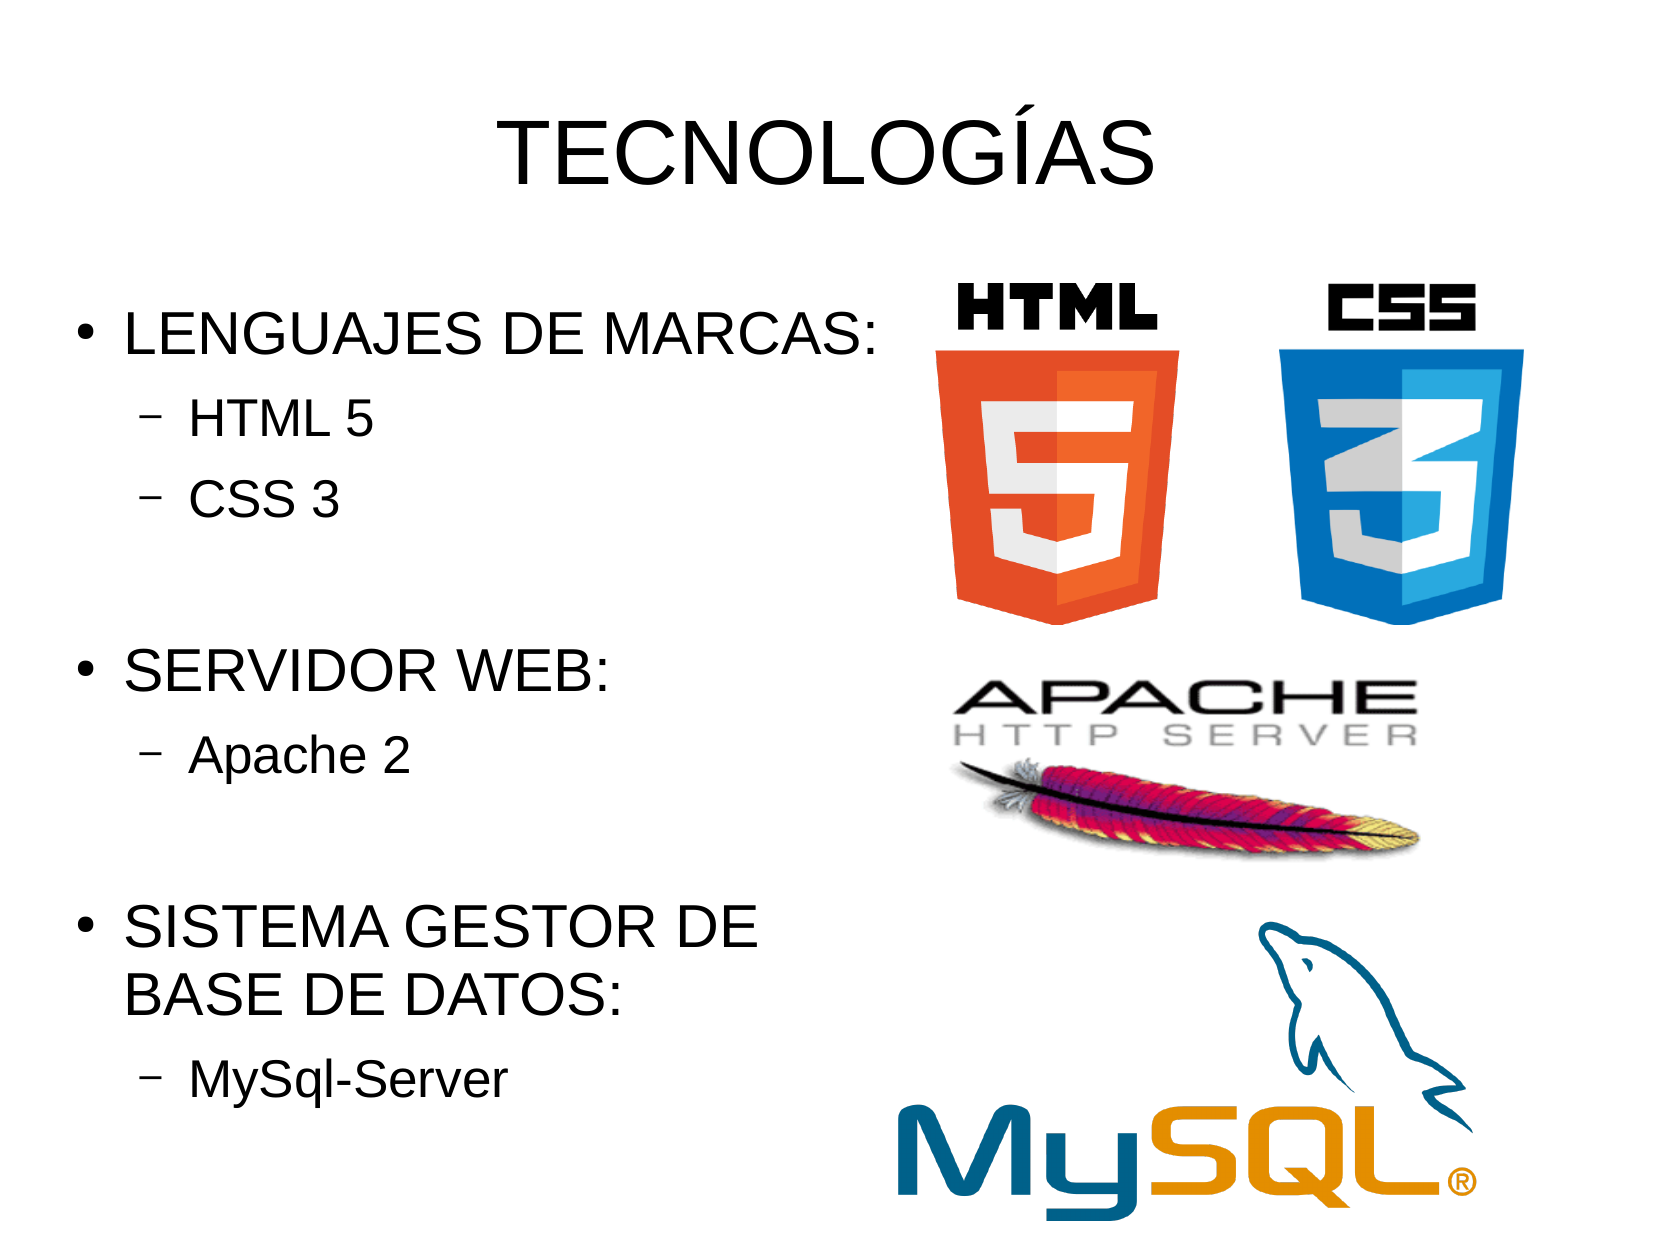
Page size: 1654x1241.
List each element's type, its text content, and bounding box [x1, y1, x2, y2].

list LENGUAJES DE MARCAS: HTML 5 CSS 3 SERVIDOR WEB: Apache 2 SISTEMA GESTOR DE BASE DE DATOS: MySql-Server [59, 299, 886, 1134]
title TECNOLOGÍAS [82, 49, 1571, 257]
picture [885, 283, 1524, 919]
picture [897, 921, 1477, 1221]
